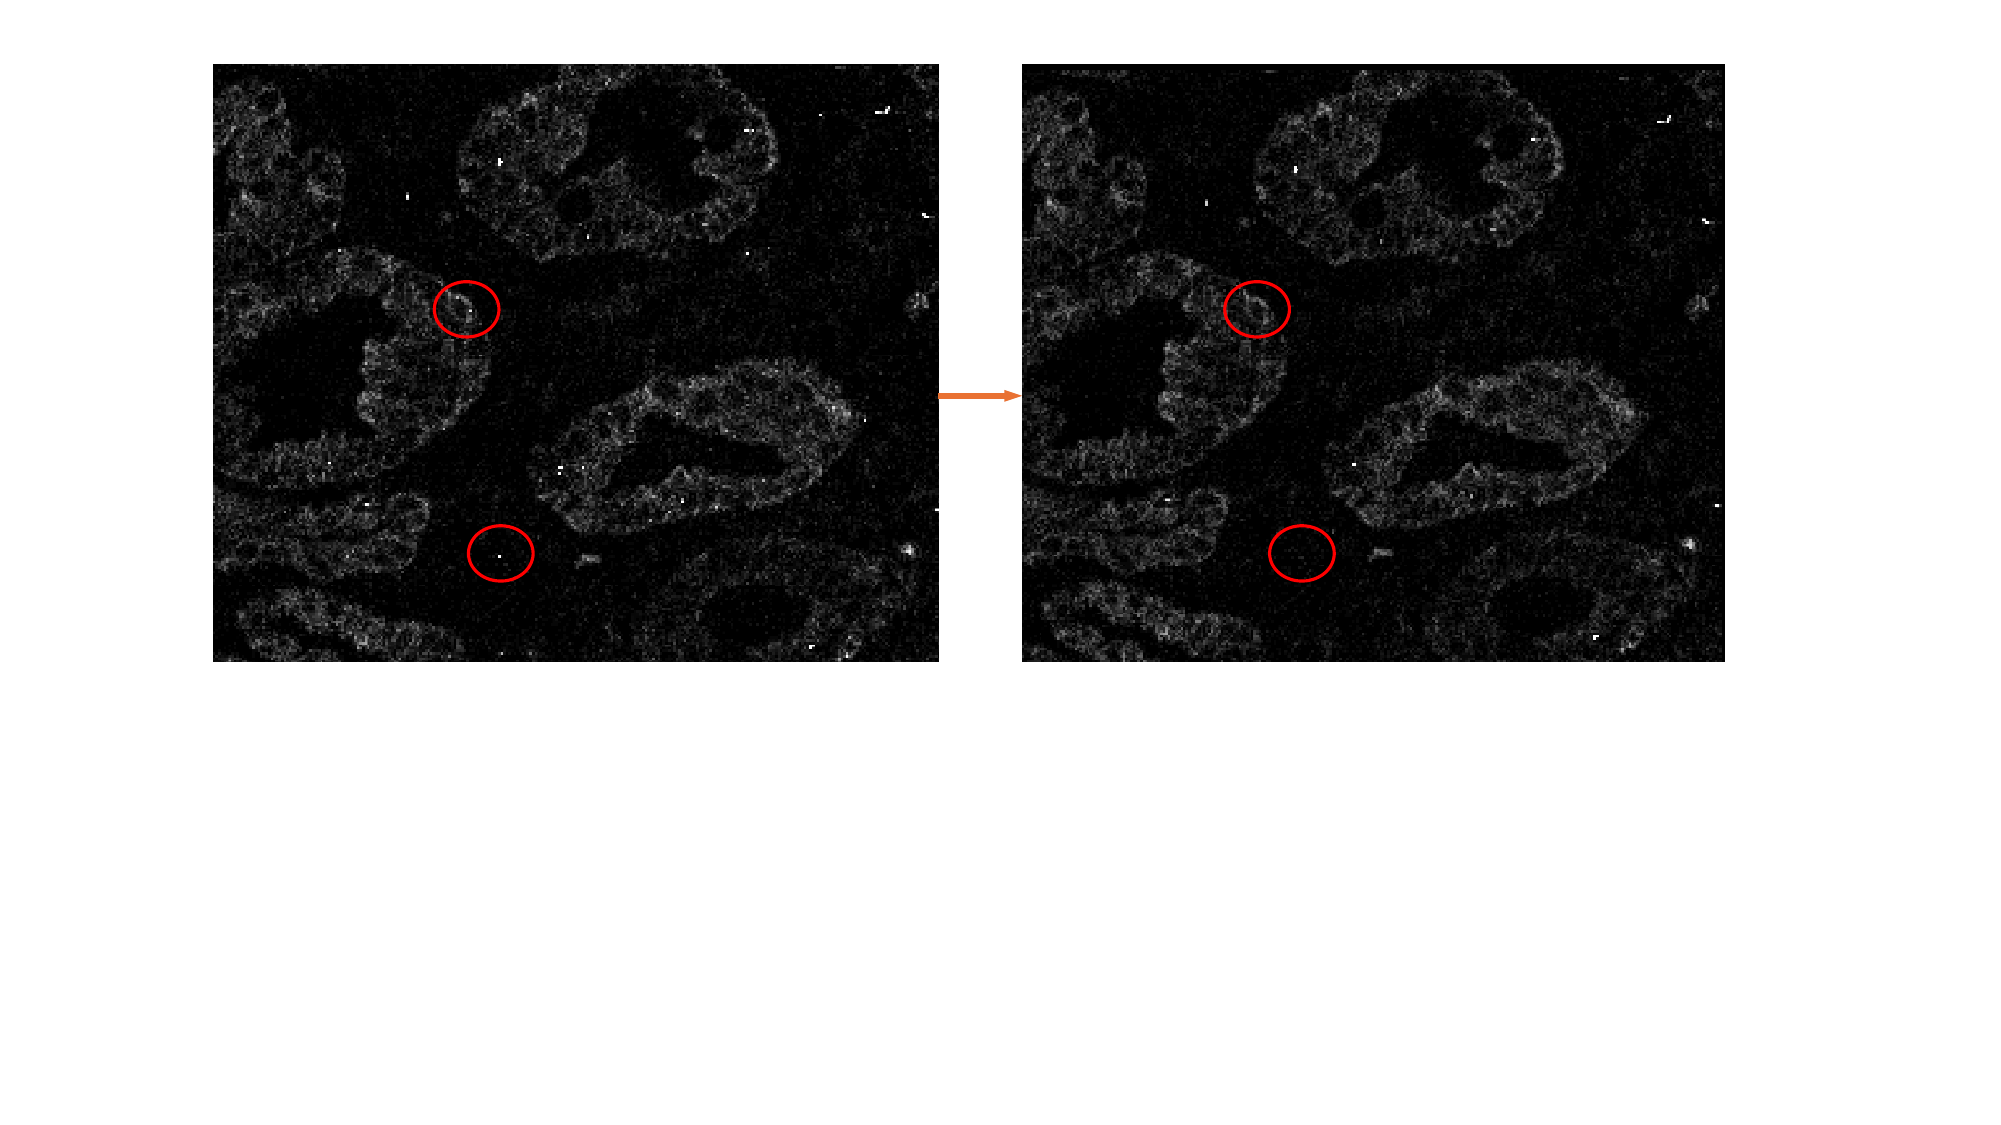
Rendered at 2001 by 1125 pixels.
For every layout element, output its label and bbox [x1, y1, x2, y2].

picture [213, 65, 939, 662]
picture [1022, 65, 1725, 662]
